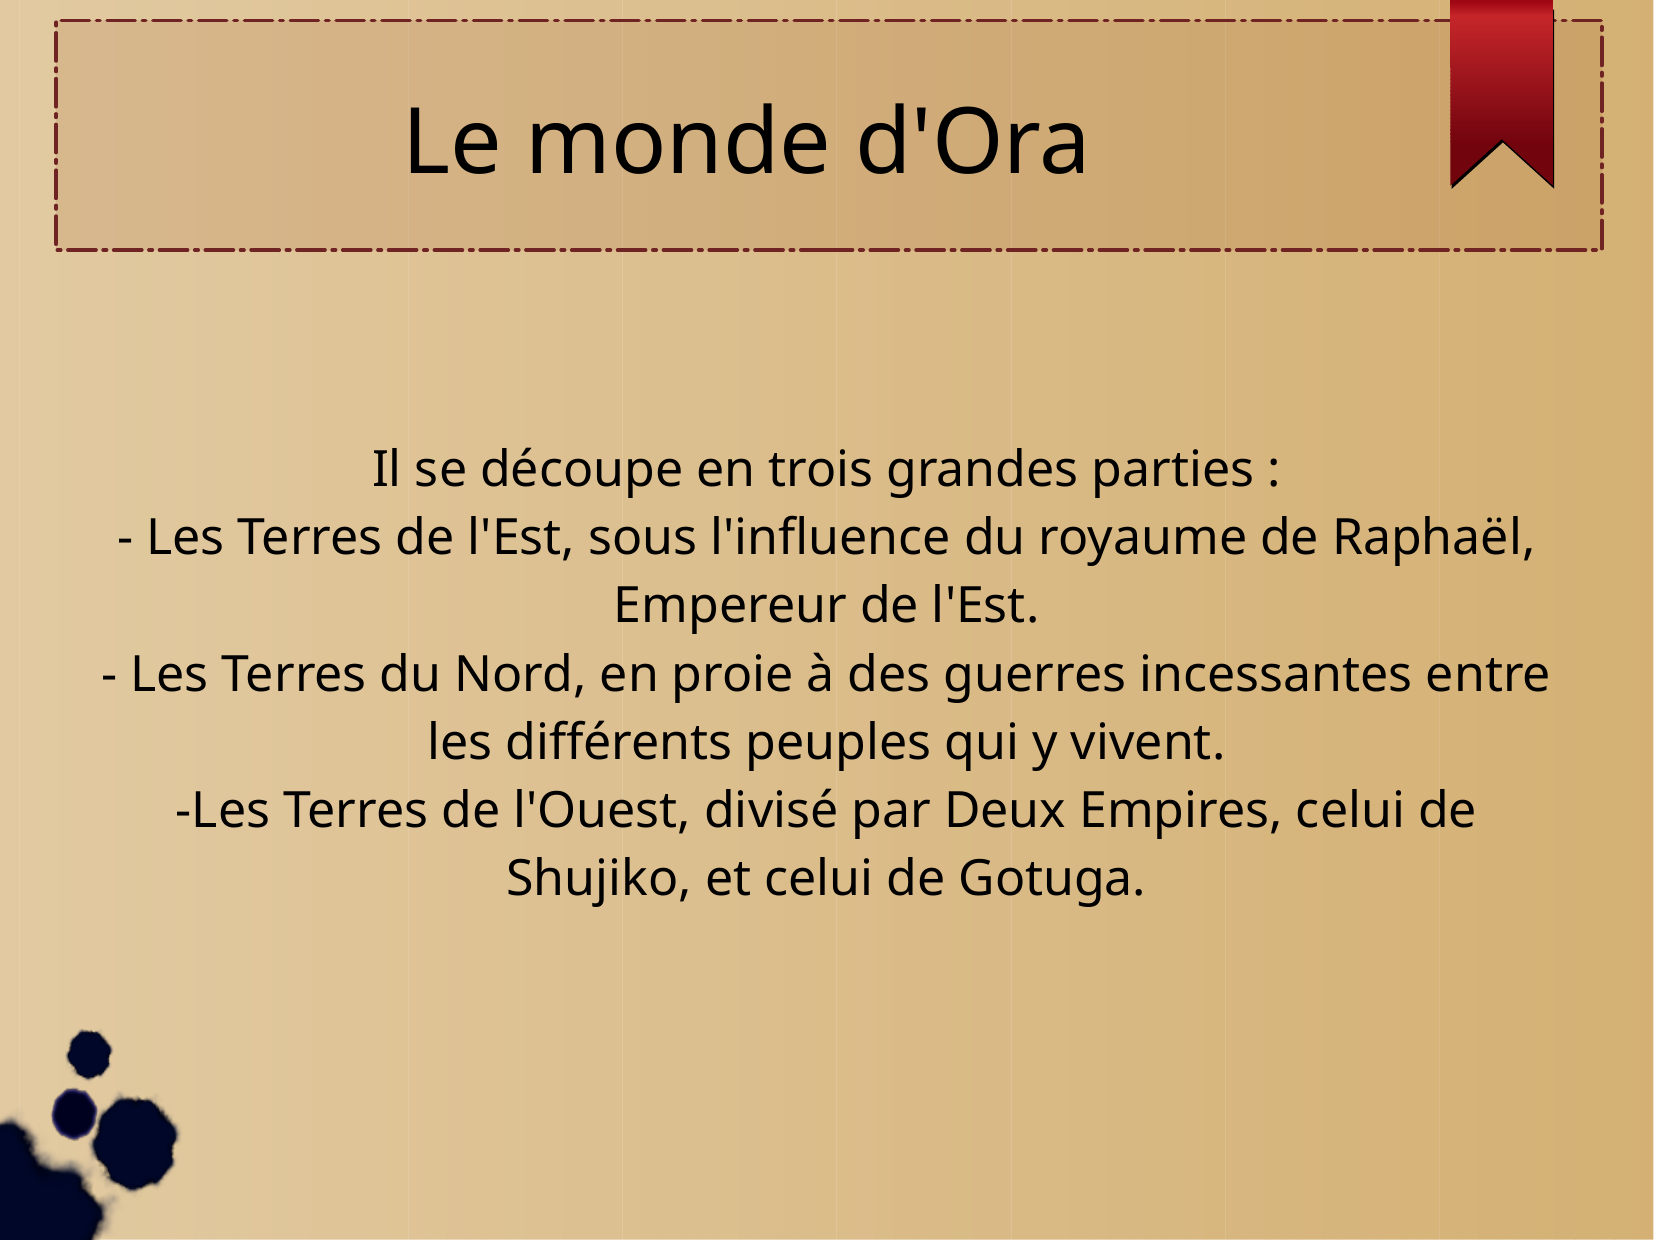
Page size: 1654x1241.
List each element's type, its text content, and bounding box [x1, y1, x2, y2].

title Le monde d'Ora [82, 47, 1412, 229]
subtitle Il se découpe en trois grandes parties : - Les Terres de l'Est, sous l'influence du royaume de Raphaël, Empereur de l'Est. - Les Terres du Nord, en proie à des guerres incessantes entre les différents peuples qui y vivent. -Les Terres de l'Ouest, divisé par Deux Empires, celui de Shujiko, et celui de Gotuga. [82, 290, 1571, 1109]
